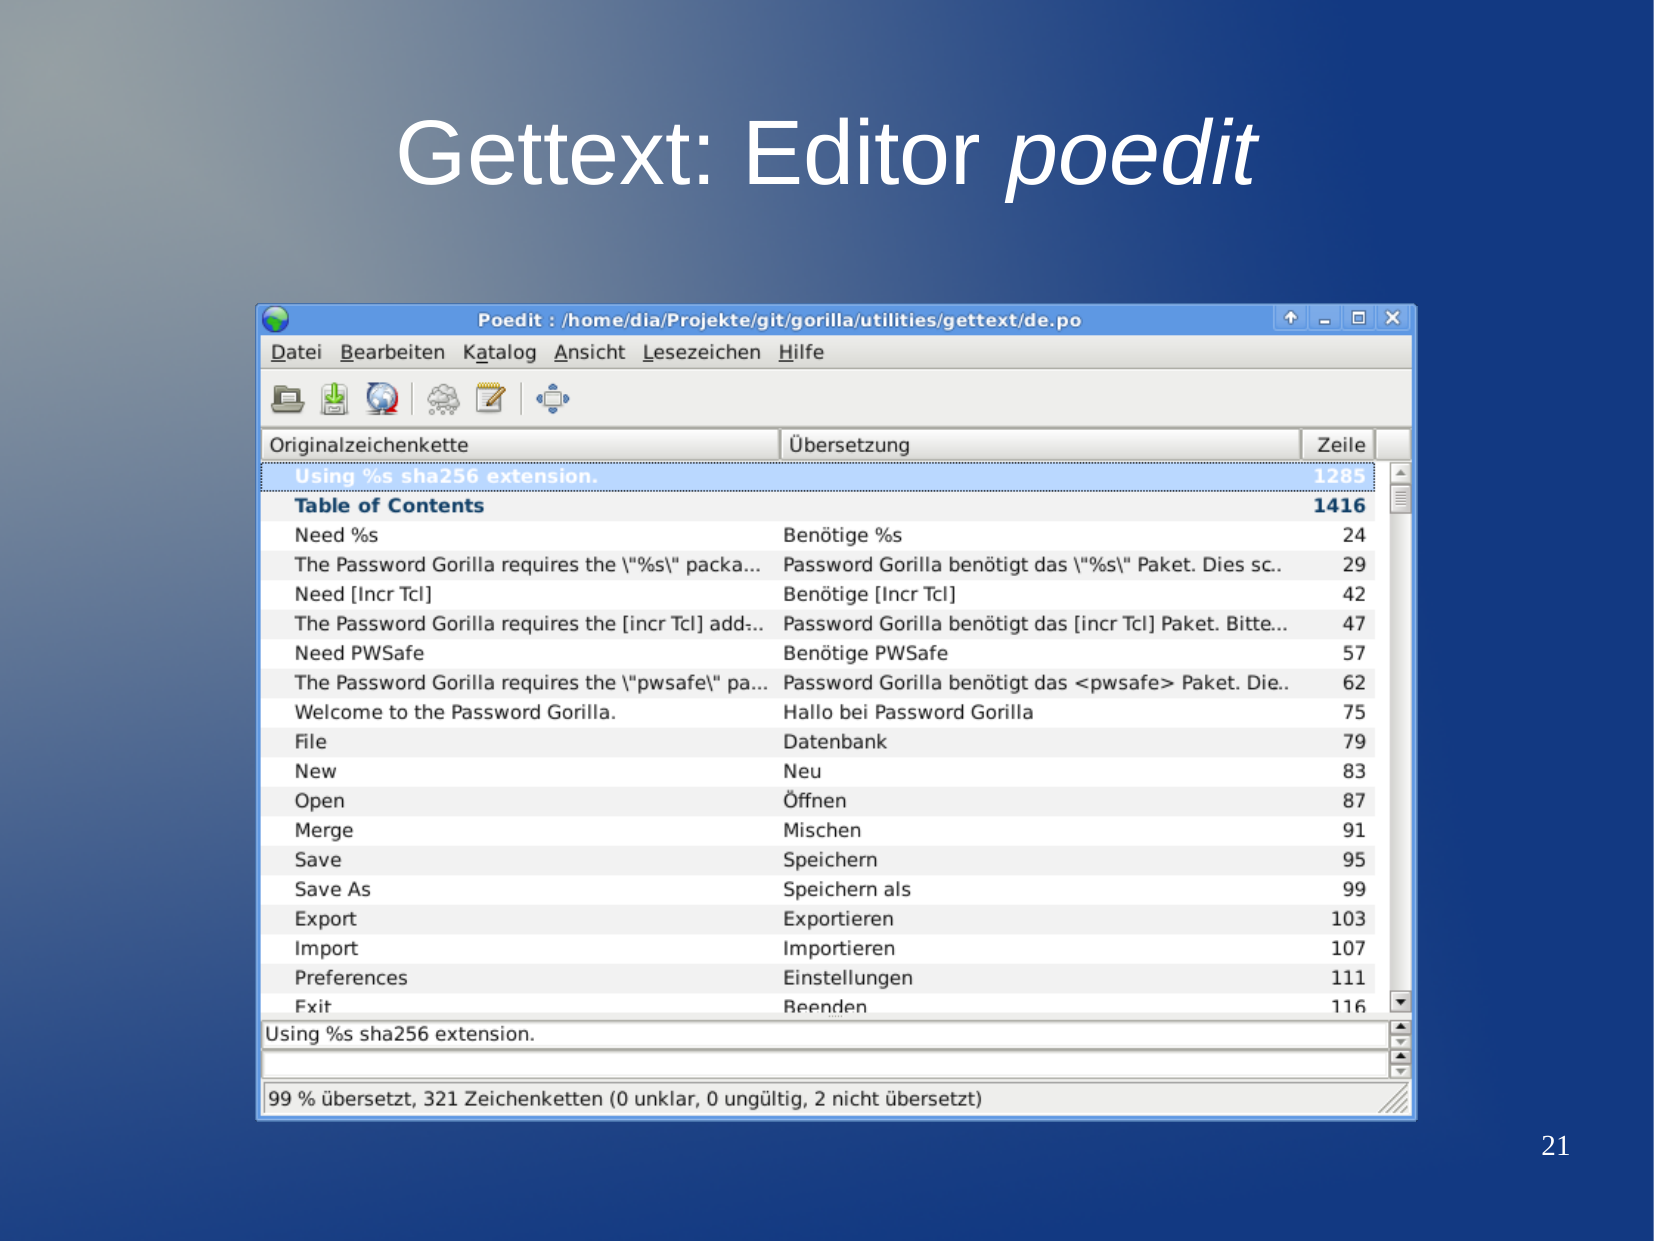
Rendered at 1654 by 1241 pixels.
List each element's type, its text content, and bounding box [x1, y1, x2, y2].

picture [0, 0, 1654, 1241]
title Gettext: Editor poedit [82, 49, 1571, 257]
